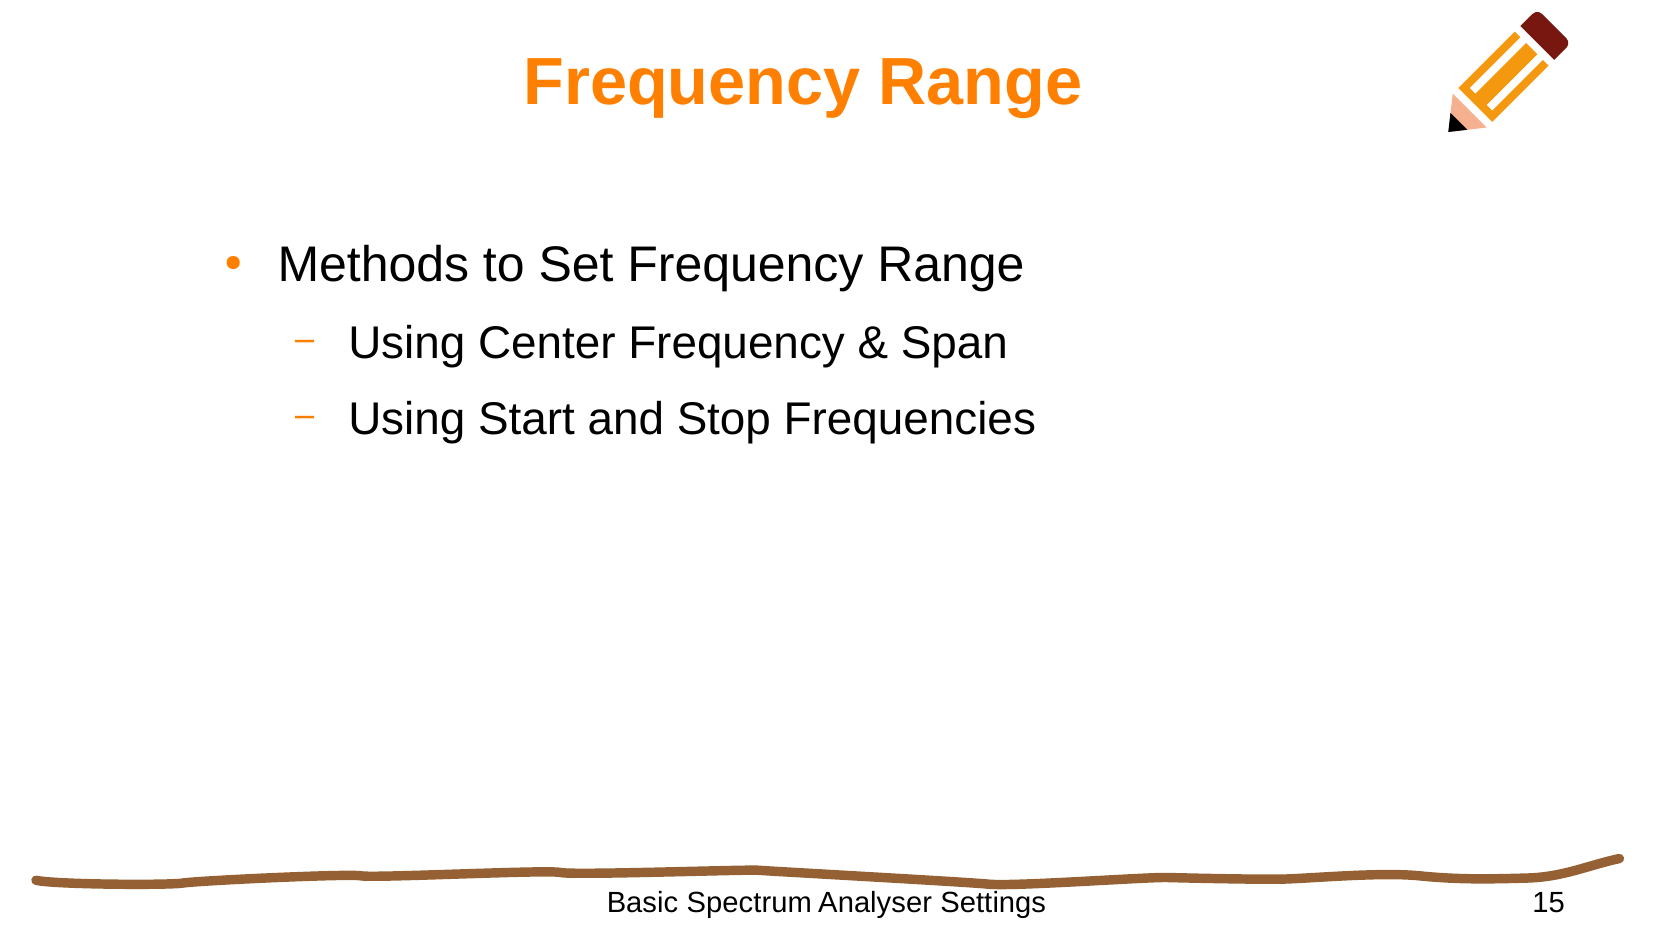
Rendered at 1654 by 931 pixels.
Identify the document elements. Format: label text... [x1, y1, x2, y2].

list Methods to Set Frequency Range Using Center Frequency & Span Using Start and Stop Frequencies [206, 236, 1152, 562]
title Frequency Range [88, 29, 1447, 133]
